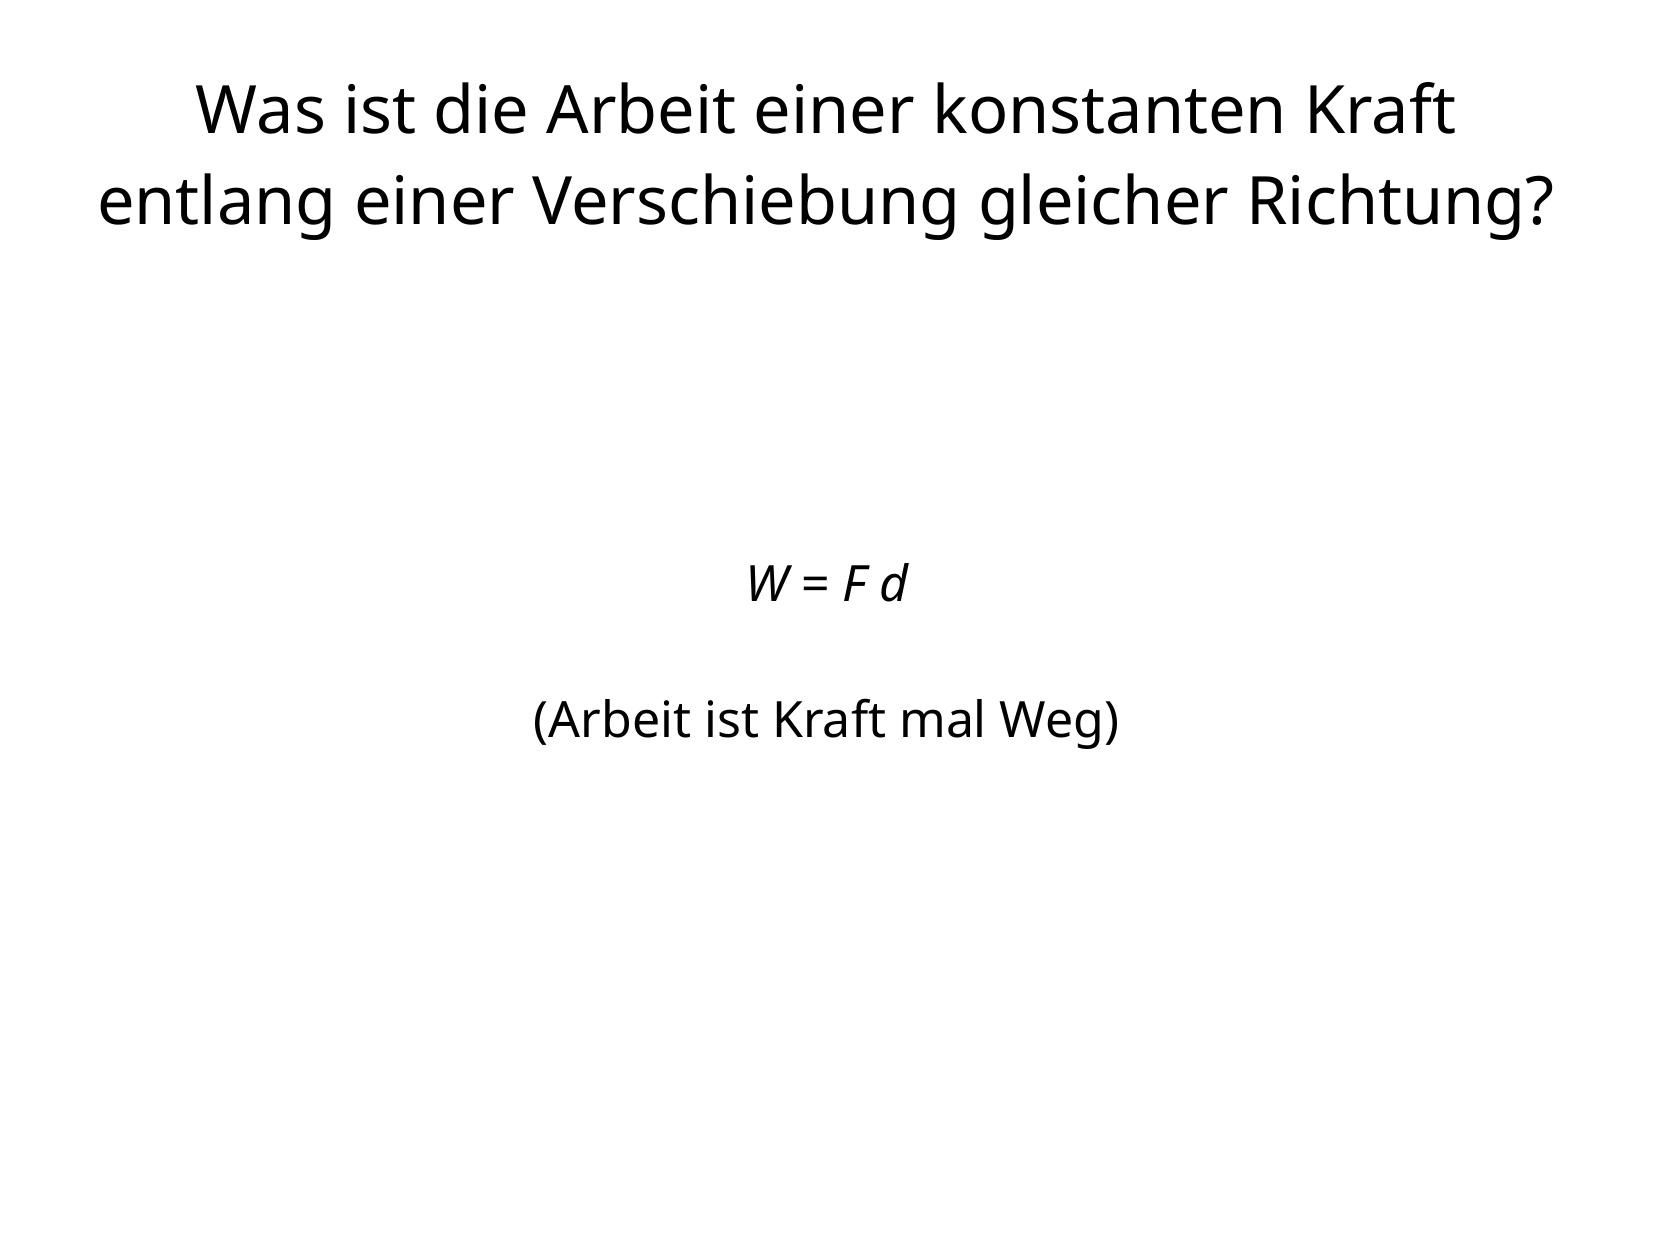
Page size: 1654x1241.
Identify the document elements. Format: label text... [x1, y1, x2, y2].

subtitle W = F d (Arbeit ist Kraft mal Weg) [82, 290, 1571, 1010]
title Was ist die Arbeit einer konstanten Kraft entlang einer Verschiebung gleicher Richtung? [82, 49, 1571, 257]
